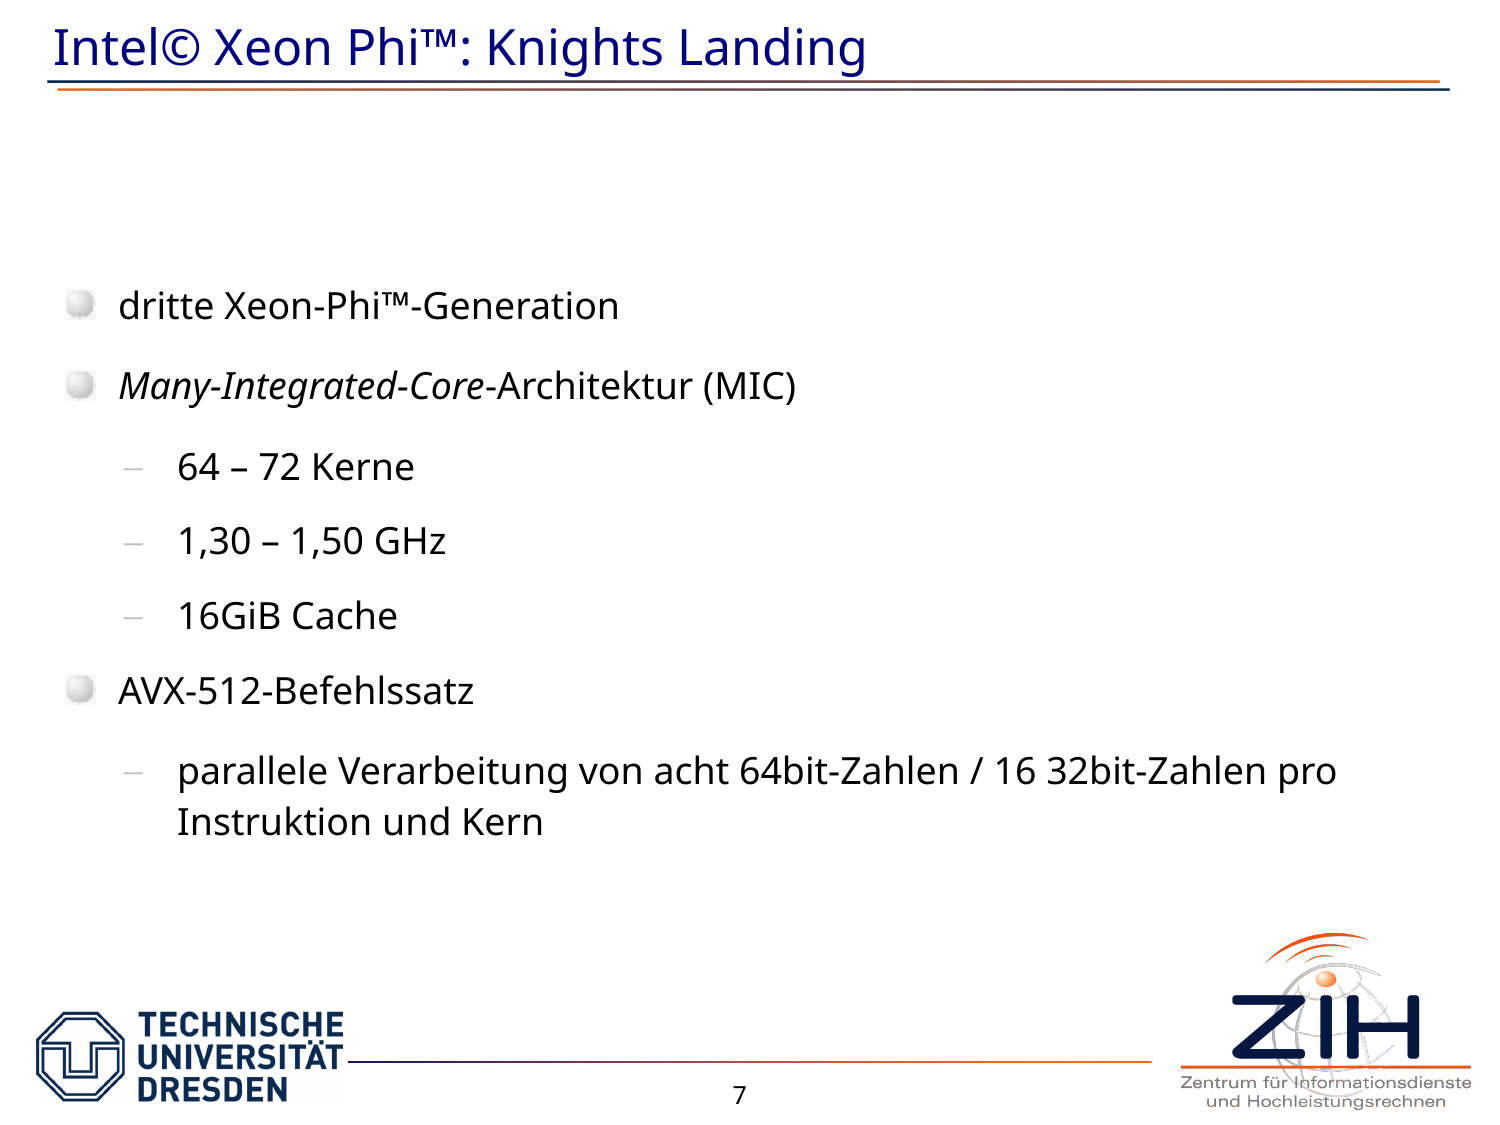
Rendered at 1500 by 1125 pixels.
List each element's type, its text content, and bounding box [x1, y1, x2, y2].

picture [1181, 933, 1471, 1110]
list dritte Xeon-Phi™-Generation Many-Integrated-Core-Architektur (MIC) 64 – 72 Kerne 1,30 – 1,50 GHz 16GiB Cache AVX-512-Befehlssatz parallele Verarbeitung von acht 64bit-Zahlen / 16 32bit-Zahlen pro Instruktion und Kern [29, 118, 1418, 941]
title Intel© Xeon Phi™: Knights Landing [53, 12, 1453, 81]
picture [35, 1011, 343, 1102]
picture [47, 80, 1450, 91]
